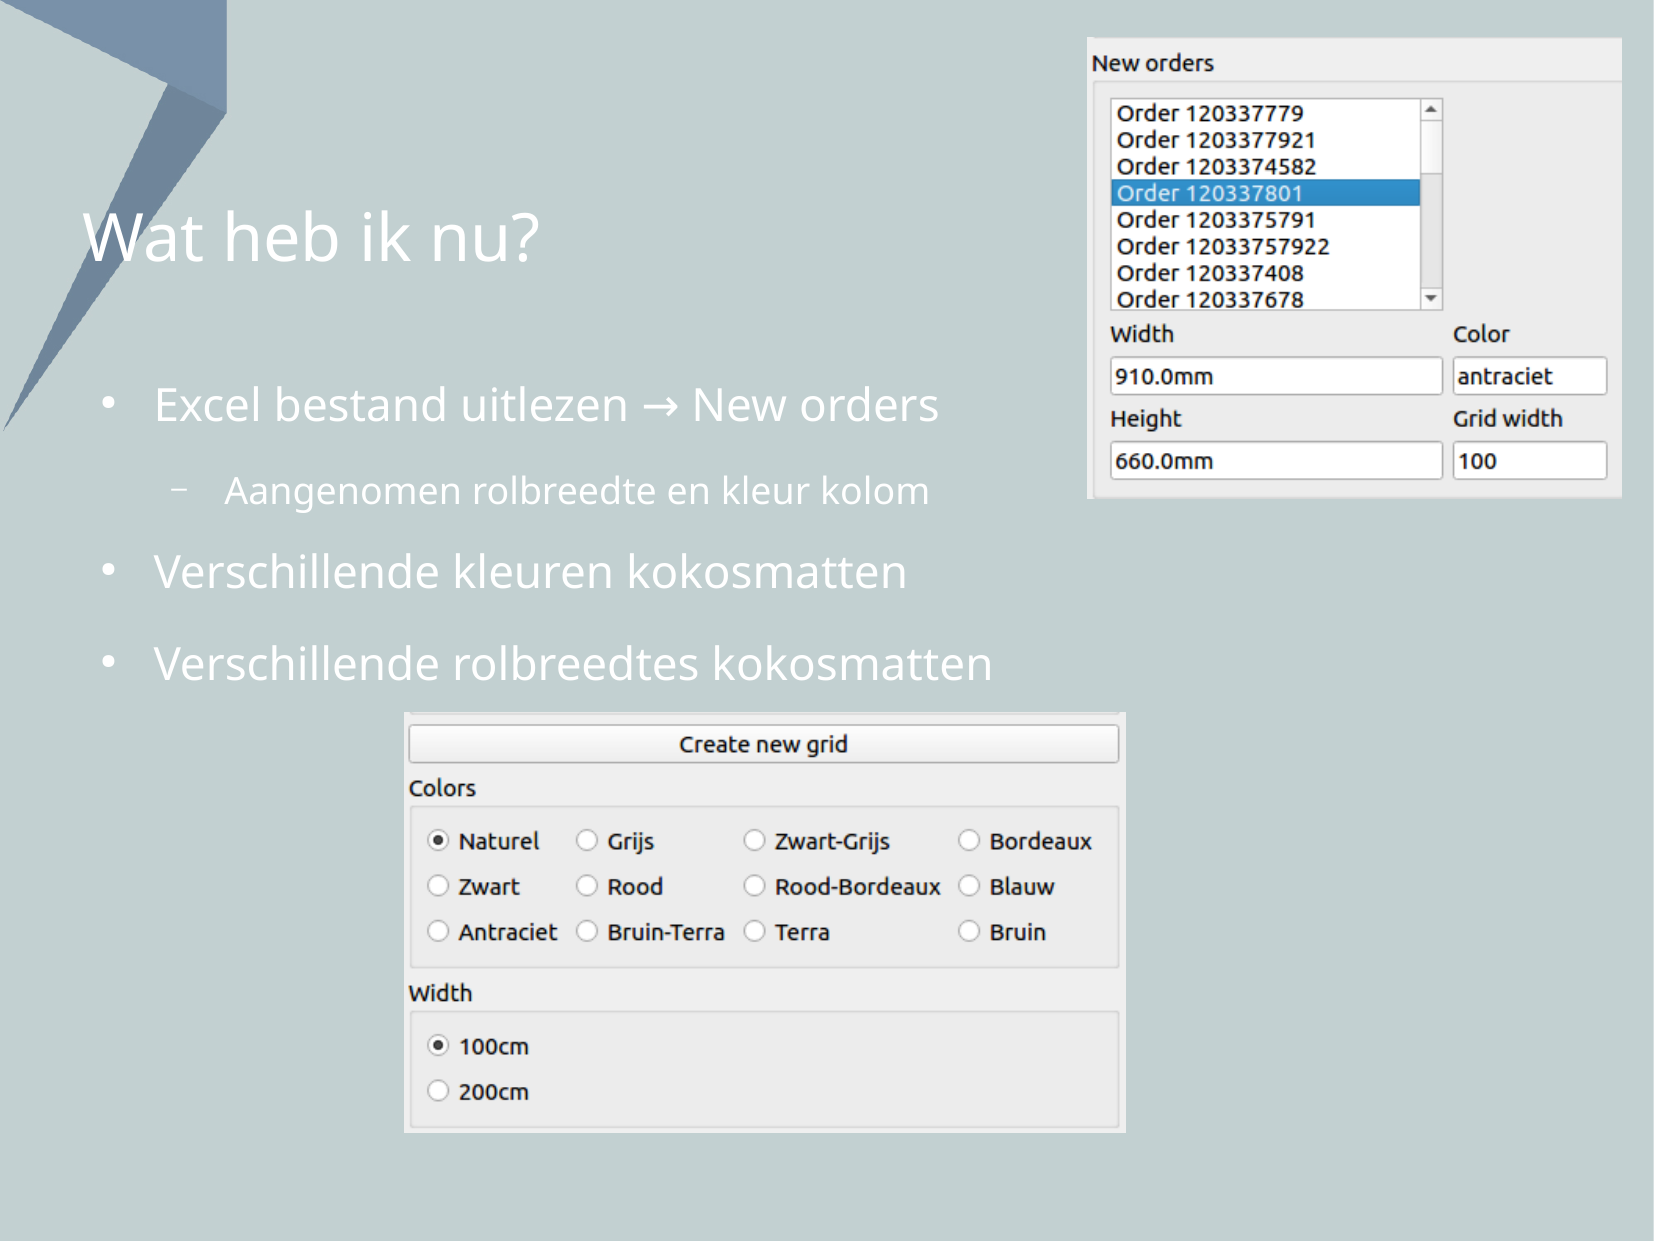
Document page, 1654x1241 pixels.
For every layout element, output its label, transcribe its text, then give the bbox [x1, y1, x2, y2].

title Wat heb ik nu? [82, 139, 1087, 332]
picture [0, 0, 1654, 1241]
list Excel bestand uitlezen → New orders Aangenomen rolbreedte en kleur kolom Verschillende kleuren kokosmatten Verschillende rolbreedtes kokosmatten [82, 372, 1571, 968]
